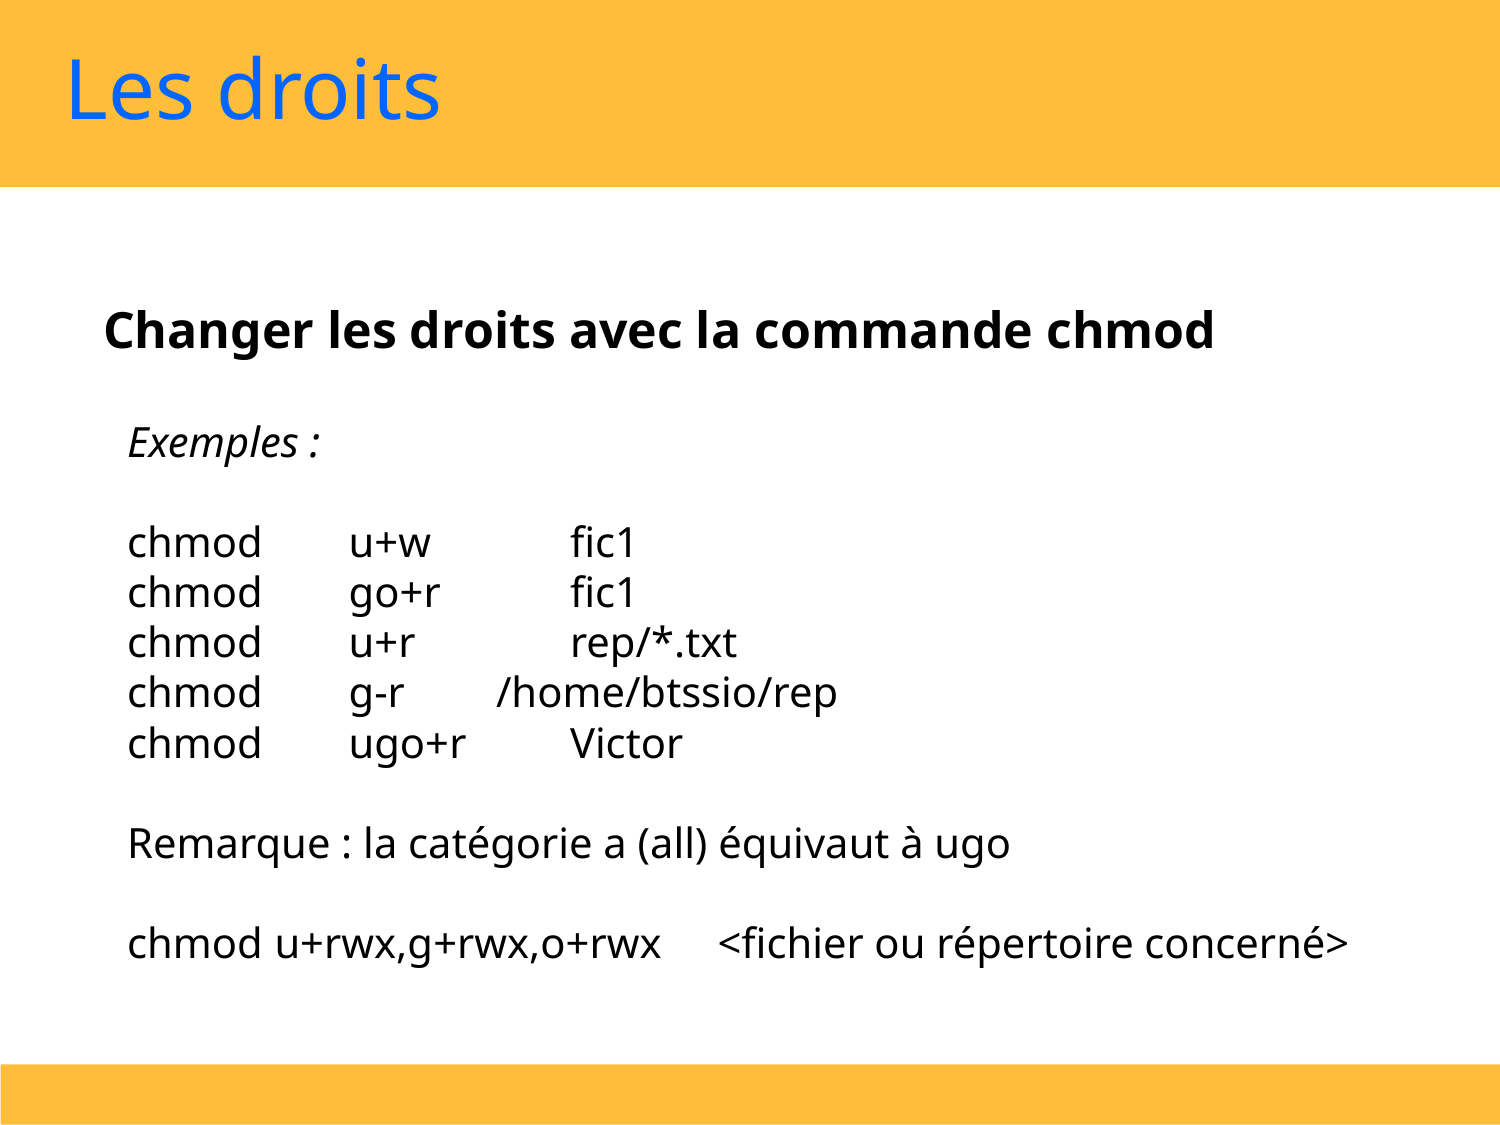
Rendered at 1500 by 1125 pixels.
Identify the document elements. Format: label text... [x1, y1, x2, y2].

text_box Changer les droits avec la commande chmod [88, 290, 1406, 366]
text_box Les droits [49, 24, 1450, 148]
text_box Exemples : chmod u+w fic1 chmod go+r fic1 chmod u+r rep/*.txt chmod g-r /home/btssio/rep chmod ugo+r Victor Remarque : la catégorie a (all) équivaut à ugo chmod u+rwx,g+rwx,o+rwx <fichier ou répertoire concerné> [112, 408, 1400, 984]
